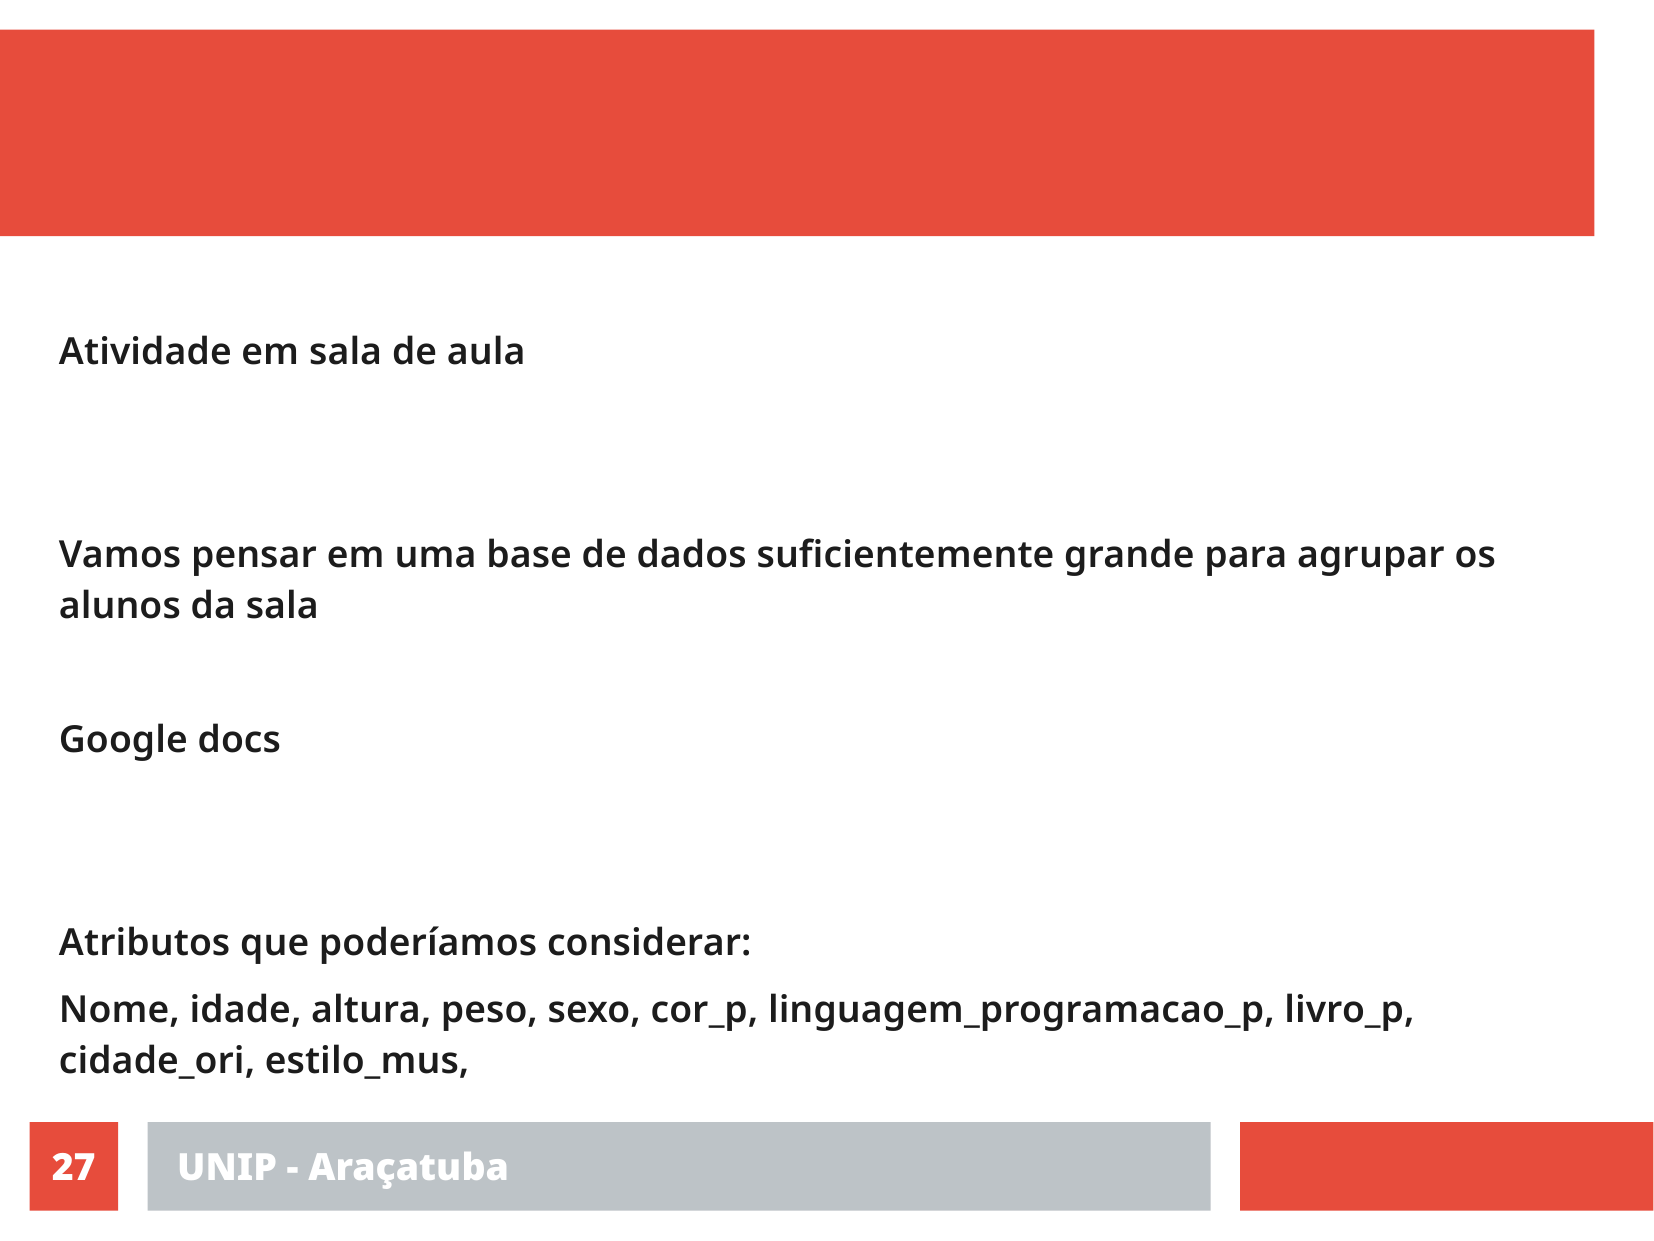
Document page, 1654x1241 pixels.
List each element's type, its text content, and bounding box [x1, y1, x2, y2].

list Atividade em sala de aula Vamos pensar em uma base de dados suficientemente grande para agrupar os alunos da sala Google docs Atributos que poderíamos considerar: Nome, idade, altura, peso, sexo, cor_p, linguagem_programacao_p, livro_p, cidade_ori, estilo_mus, [59, 324, 1565, 1093]
